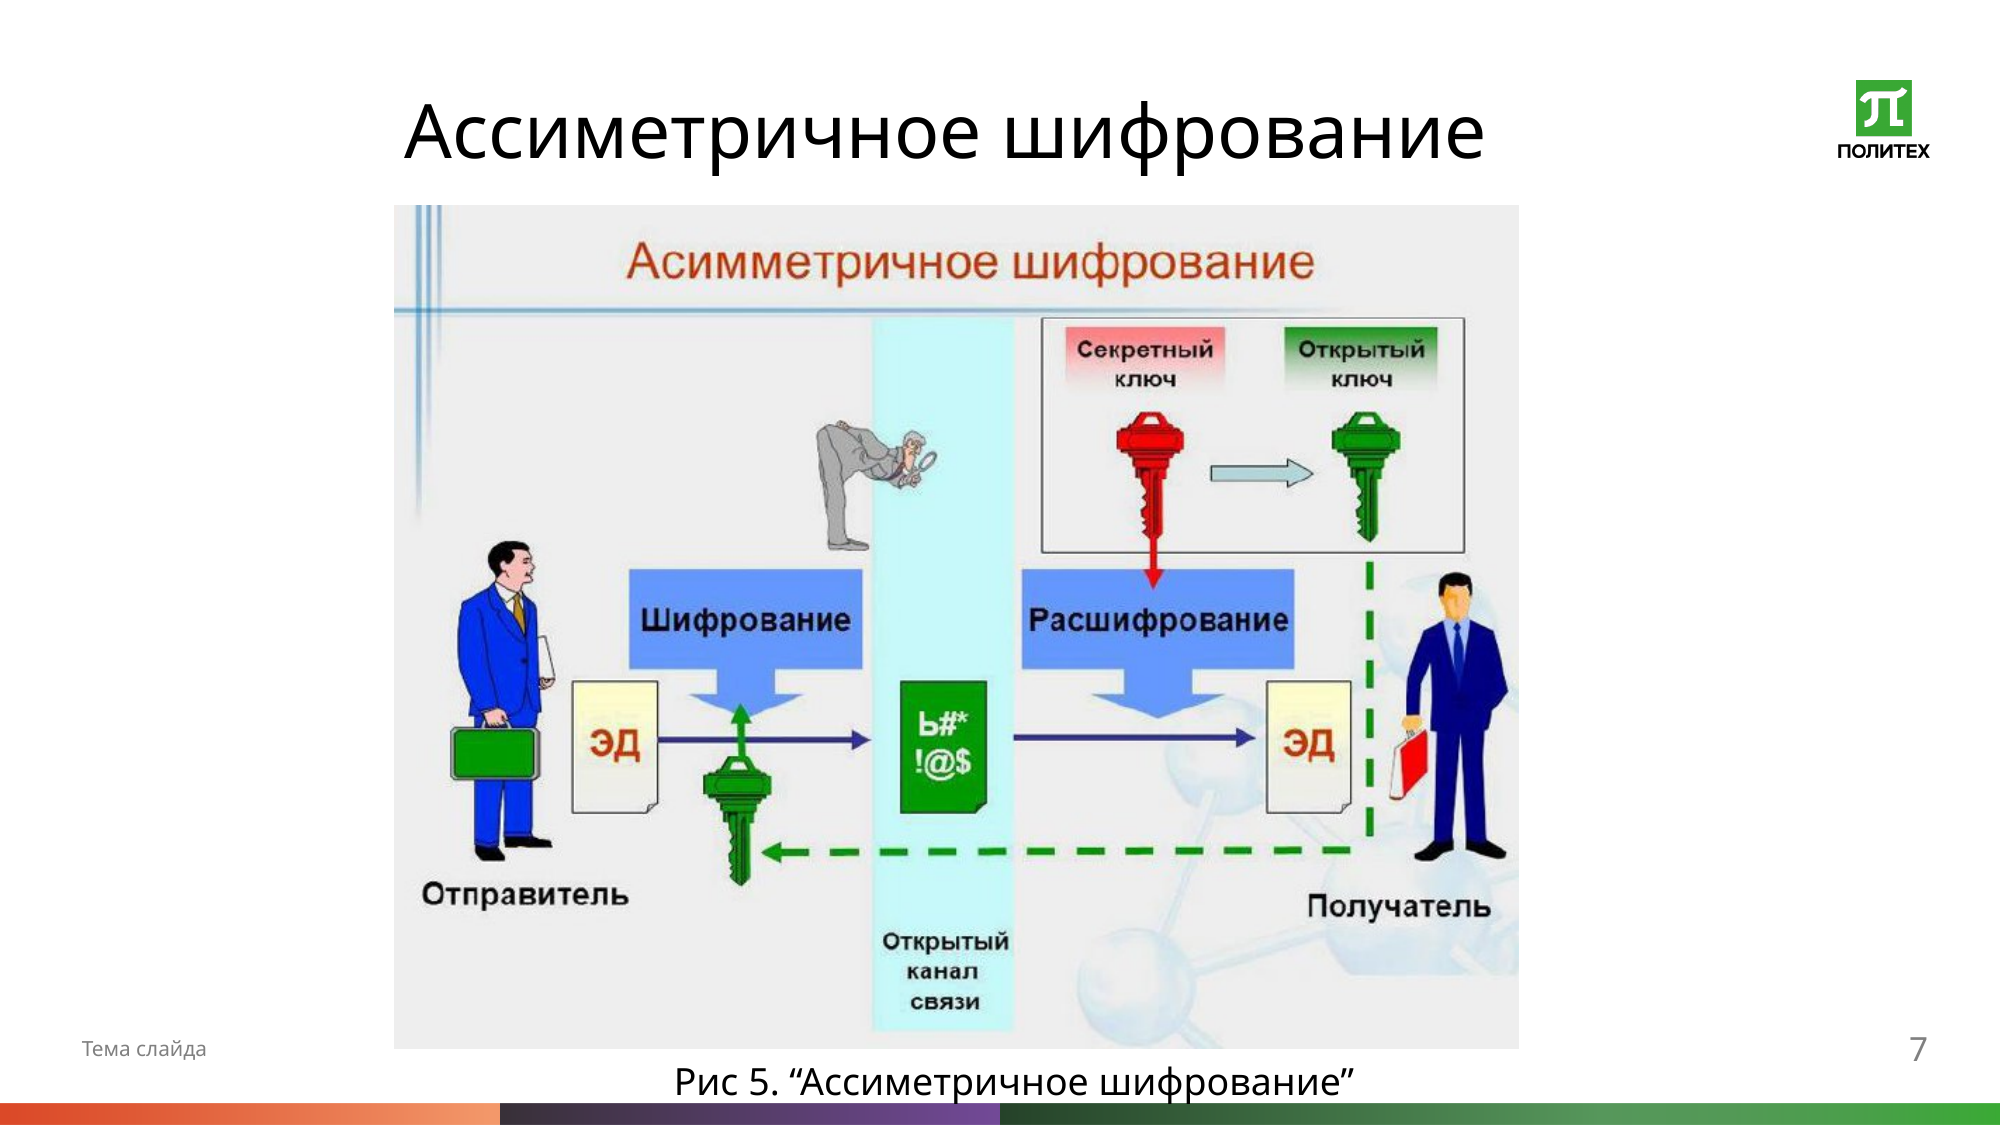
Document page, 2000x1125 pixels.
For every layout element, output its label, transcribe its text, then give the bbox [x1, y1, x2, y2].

slide_number Тема слайда [66, 1018, 986, 1079]
picture [1838, 80, 1930, 158]
picture [0, 1103, 2000, 1125]
picture [394, 205, 1519, 1049]
text_box Рис 5. “Ассиметричное шифрование” [658, 1050, 1371, 1111]
title Ассиметричное шифрование [173, 86, 1719, 299]
slide_number 7 [1493, 1018, 1944, 1079]
